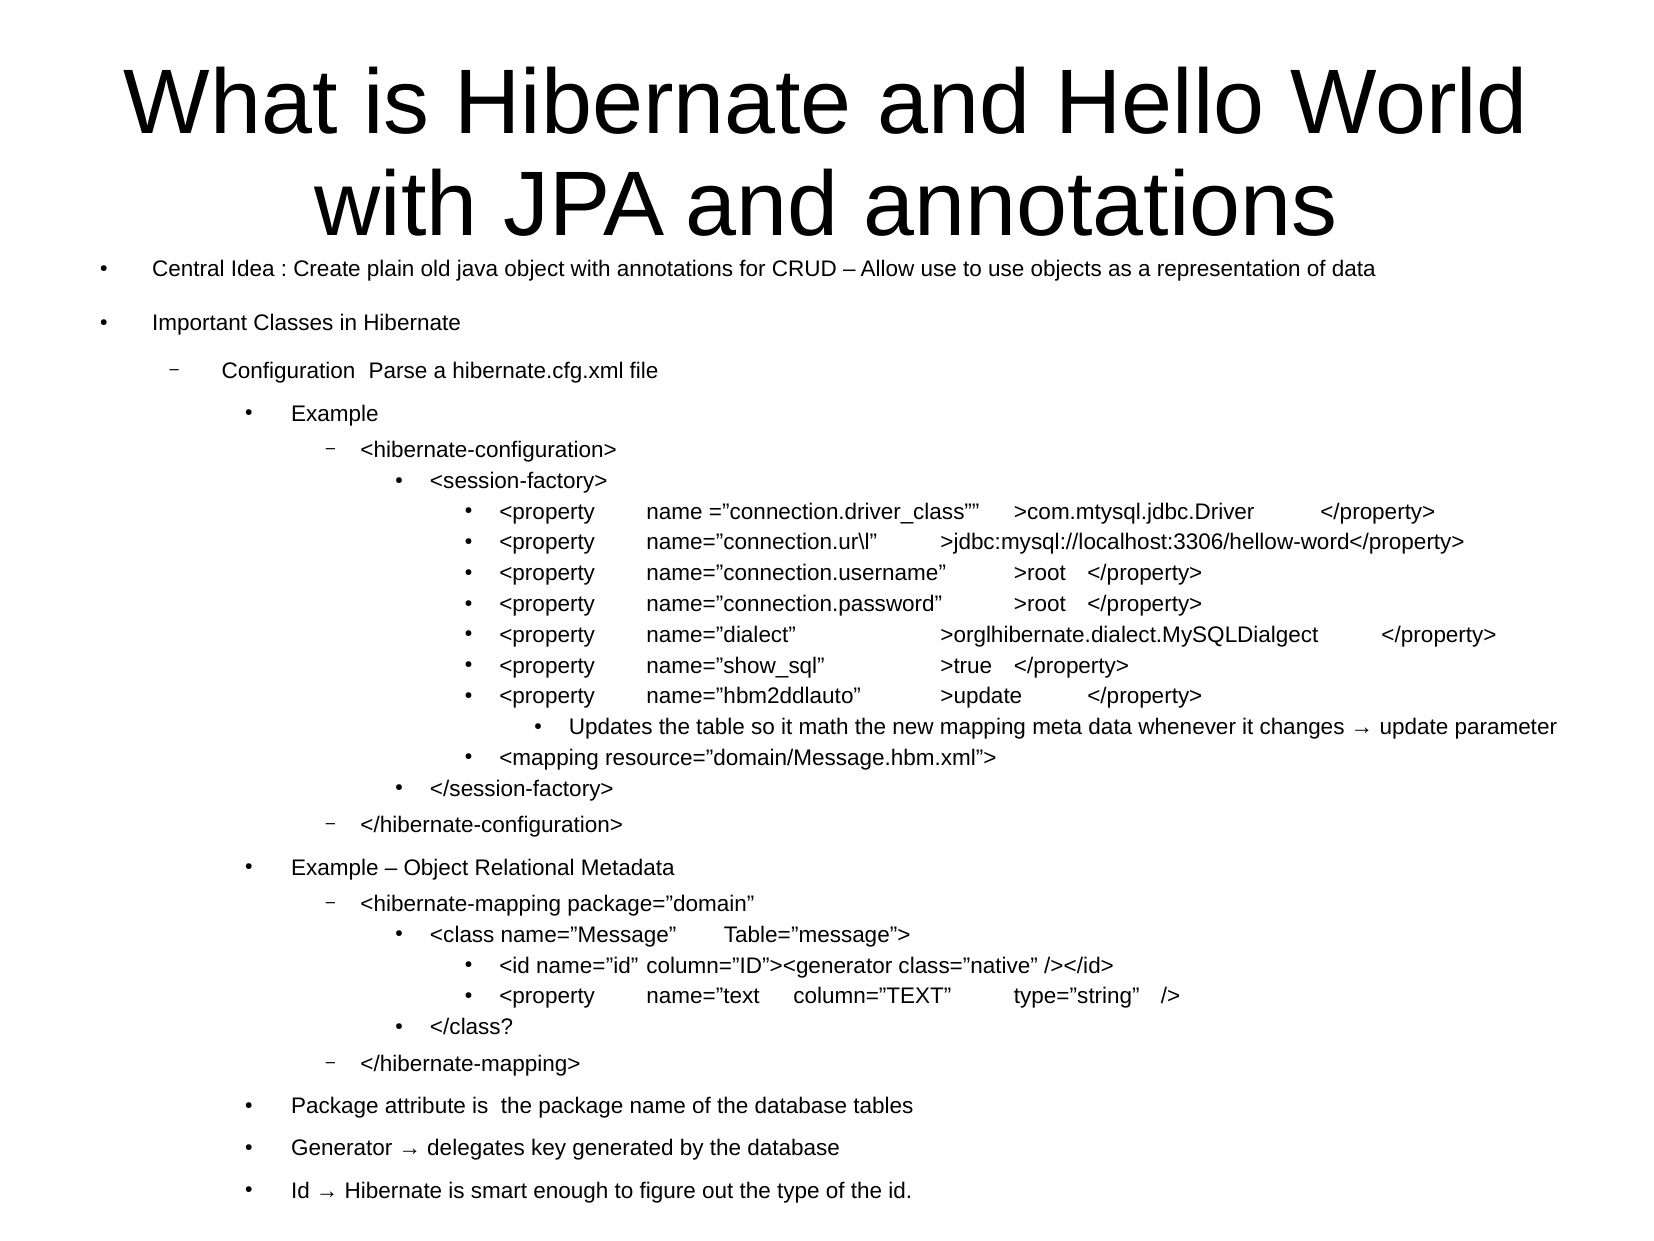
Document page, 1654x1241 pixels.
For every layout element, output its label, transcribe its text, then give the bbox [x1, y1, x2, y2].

title What is Hibernate and Hello World with JPA and annotations [82, 49, 1571, 256]
list Central Idea : Create plain old java object with annotations for CRUD – Allow use to use objects as a representation of data Important Classes in Hibernate Configuration Parse a hibernate.cfg.xml file Example <hibernate-configuration> <session-factory> <property name =”connection.driver_class”” >com.mtysql.jdbc.Driver </property> <property name=”connection.ur\l” >jdbc:mysql://localhost:3306/hellow-word</property> <property name=”connection.username” >root </property> <property name=”connection.password” >root </property> <property name=”dialect” >orglhibernate.dialect.MySQLDialgect </property> <property name=”show_sql” >true </property> <property name=”hbm2ddlauto” >update </property> Updates the table so it math the new mapping meta data whenever it changes → update parameter <mapping resource=”domain/Message.hbm.xml”> </session-factory> </hibernate-configuration> Example – Object Relational Metadata <hibernate-mapping package=”domain” <class name=”Message” Table=”message”> <id name=”id” column=”ID”><generator class=”native” /></id> <property name=”text column=”TEXT” type=”string” /> </class? </hibernate-mapping> Package attribute is the package name of the database tables Generator → delegates key generated by the database Id → Hibernate is smart enough to figure out the type of the id. [82, 256, 1571, 1231]
